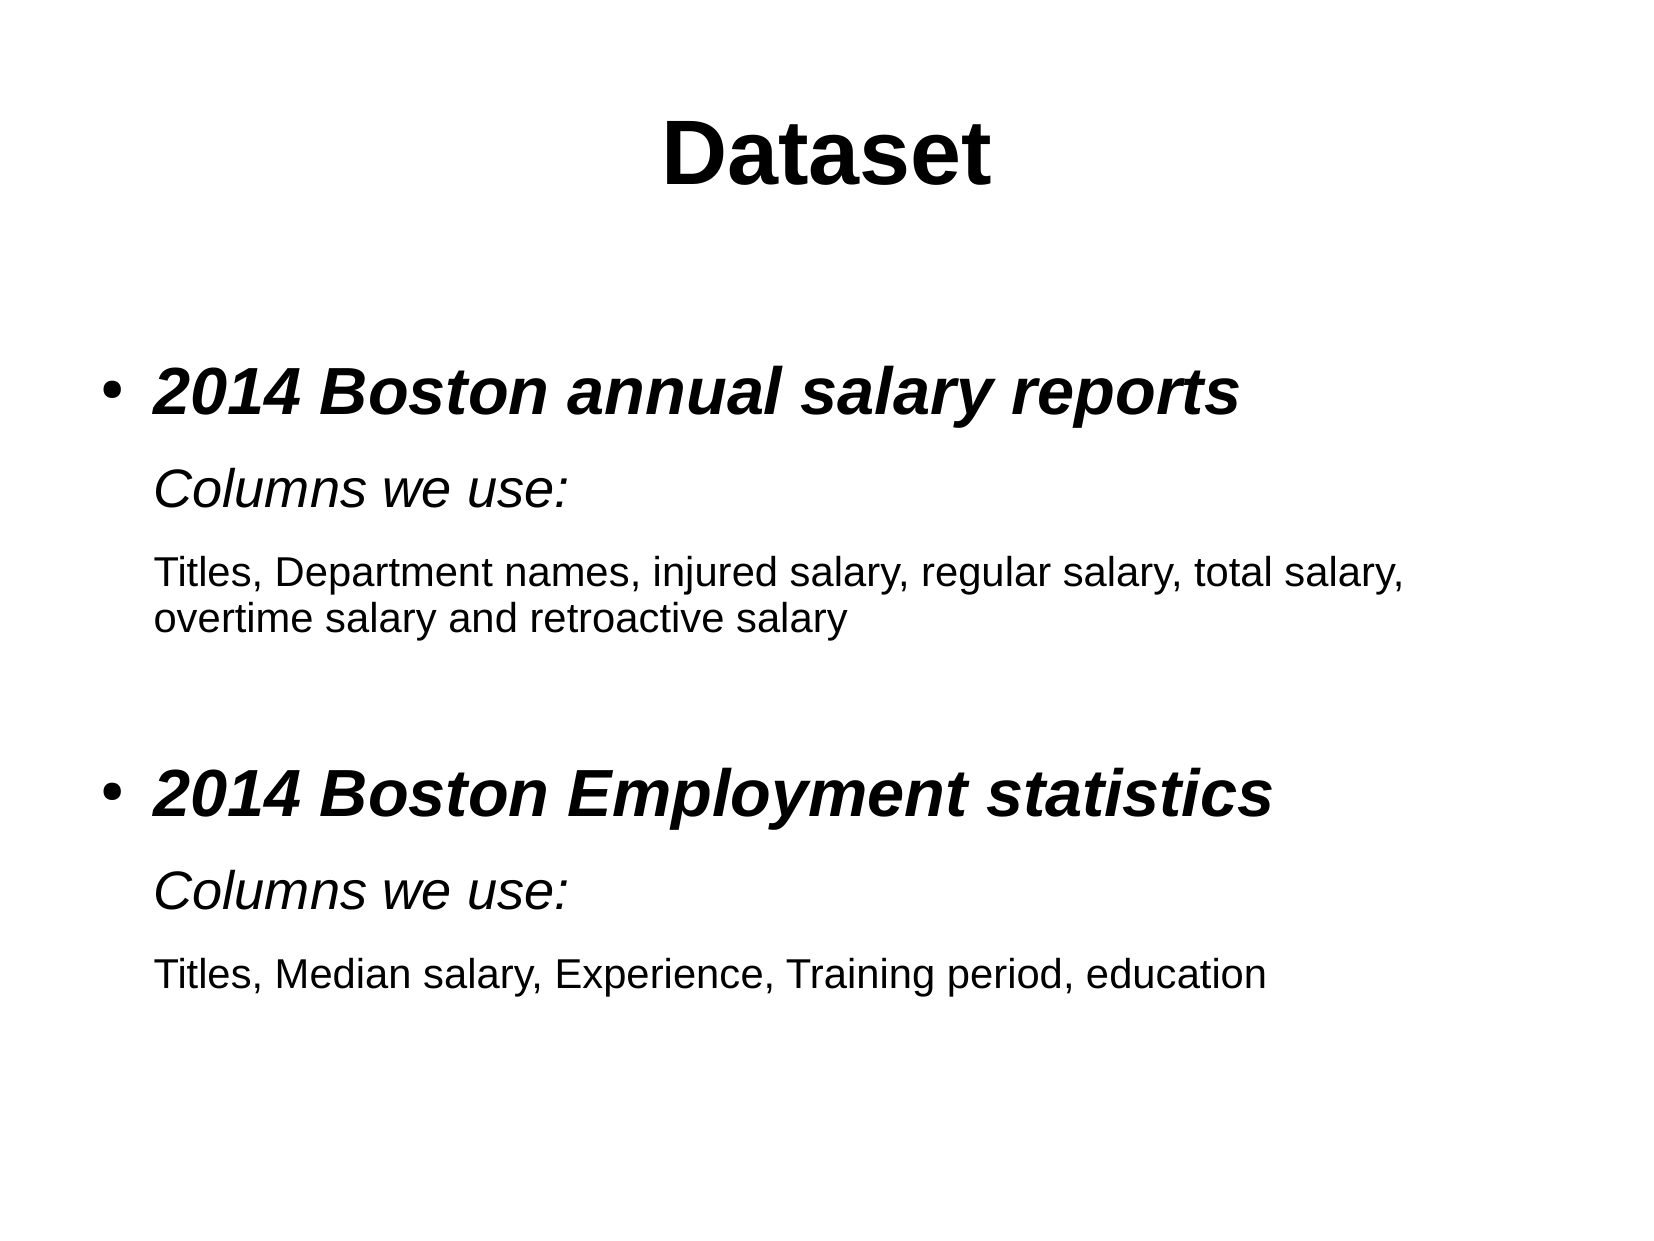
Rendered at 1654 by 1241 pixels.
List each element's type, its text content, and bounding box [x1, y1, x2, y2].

title Dataset [82, 49, 1571, 257]
list 2014 Boston annual salary reports Columns we use: Titles, Department names, injured salary, regular salary, total salary, overtime salary and retroactive salary 2014 Boston Employment statistics Columns we use: Titles, Median salary, Experience, Training period, education [82, 354, 1571, 1010]
